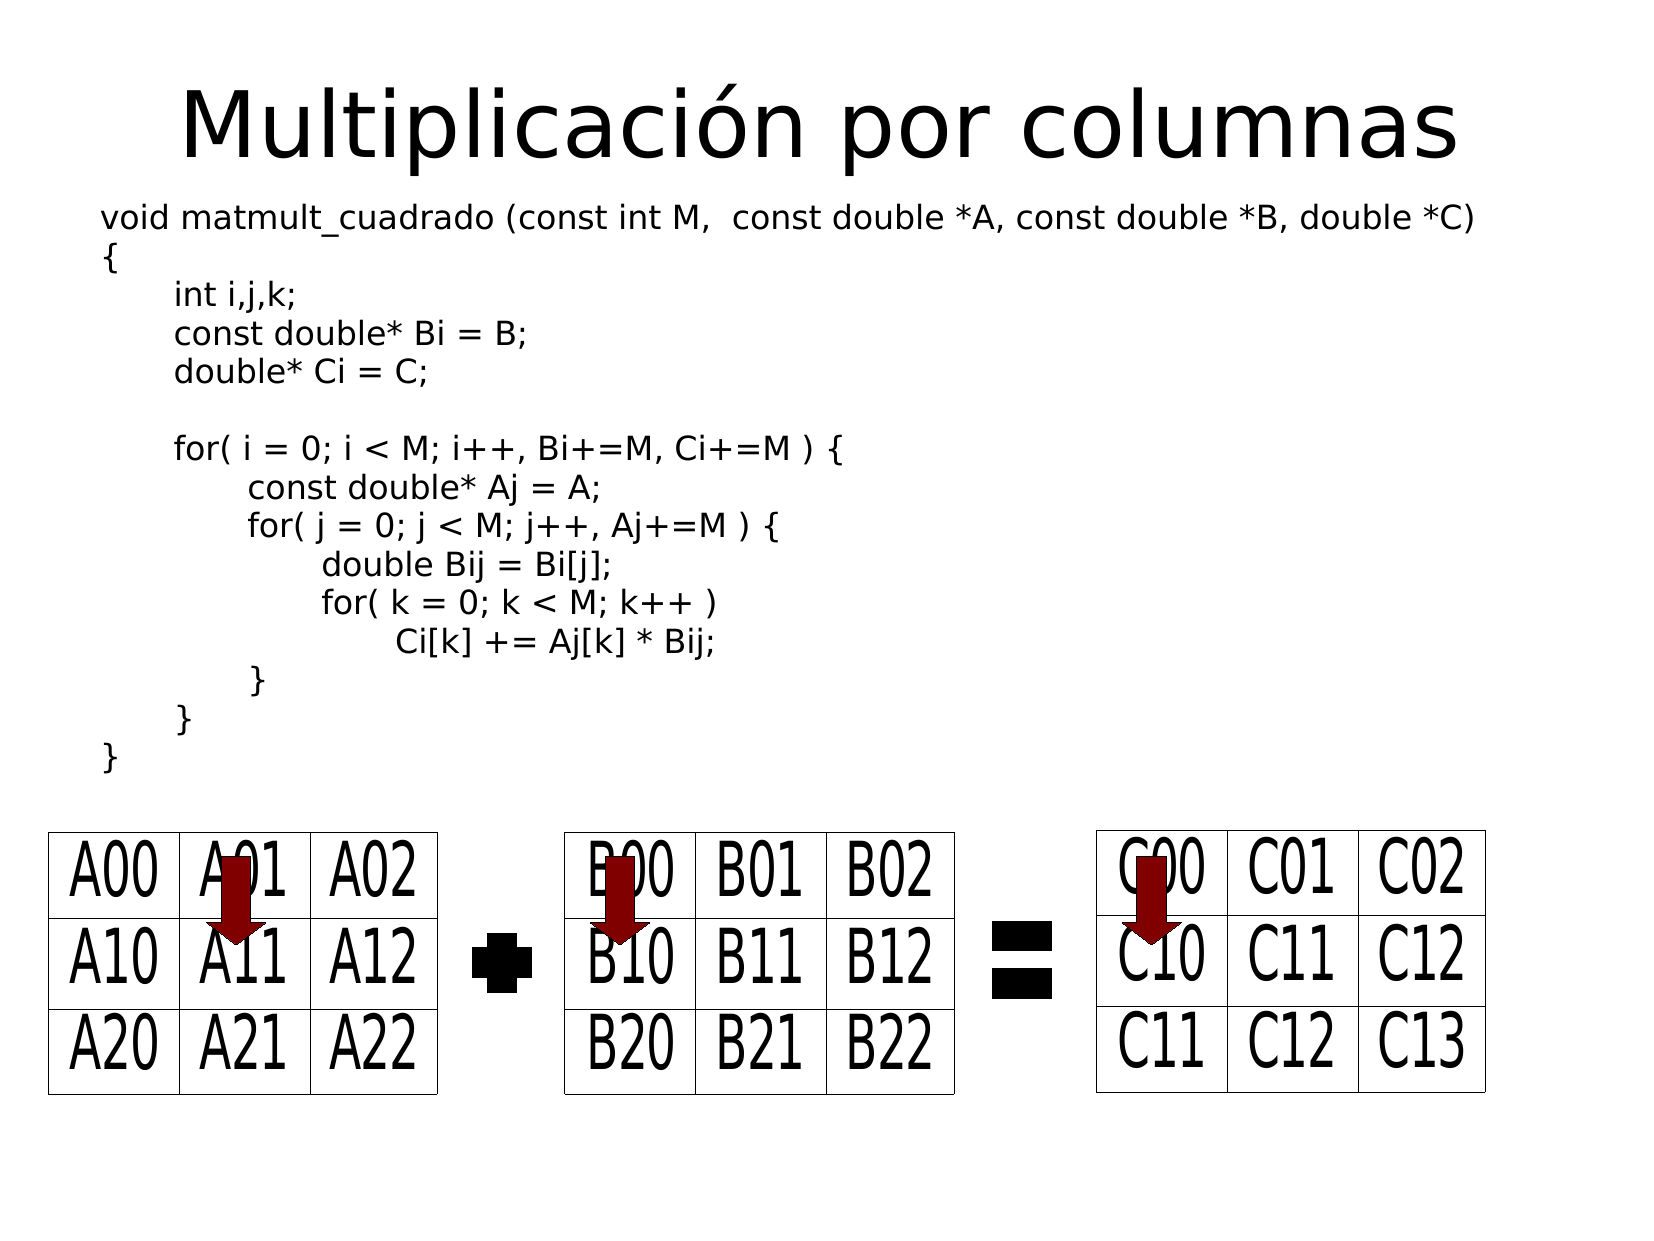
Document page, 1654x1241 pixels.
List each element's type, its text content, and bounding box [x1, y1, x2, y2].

chart [44, 826, 443, 1101]
text_box [206, 856, 266, 945]
text_box [1122, 856, 1182, 945]
title Multiplicación por columnas [76, 29, 1565, 222]
text_box [590, 856, 650, 945]
chart [1092, 1034, 1491, 1099]
text_box void matmult_cuadrado (const int M, const double *A, const double *B, double *C) { int i,j,k; const double* Bi = B; double* Ci = C; for( i = 0; i < M; i++, Bi+=M, Ci+=M ) { const double* Aj = A; for( j = 0; j < M; j++, Aj+=M ) { double Bij = Bi[j]; for( k = 0; k < M; k++ ) Ci[k] += Aj[k] * Bij; } } } [84, 191, 1595, 1034]
chart [561, 1034, 960, 1101]
